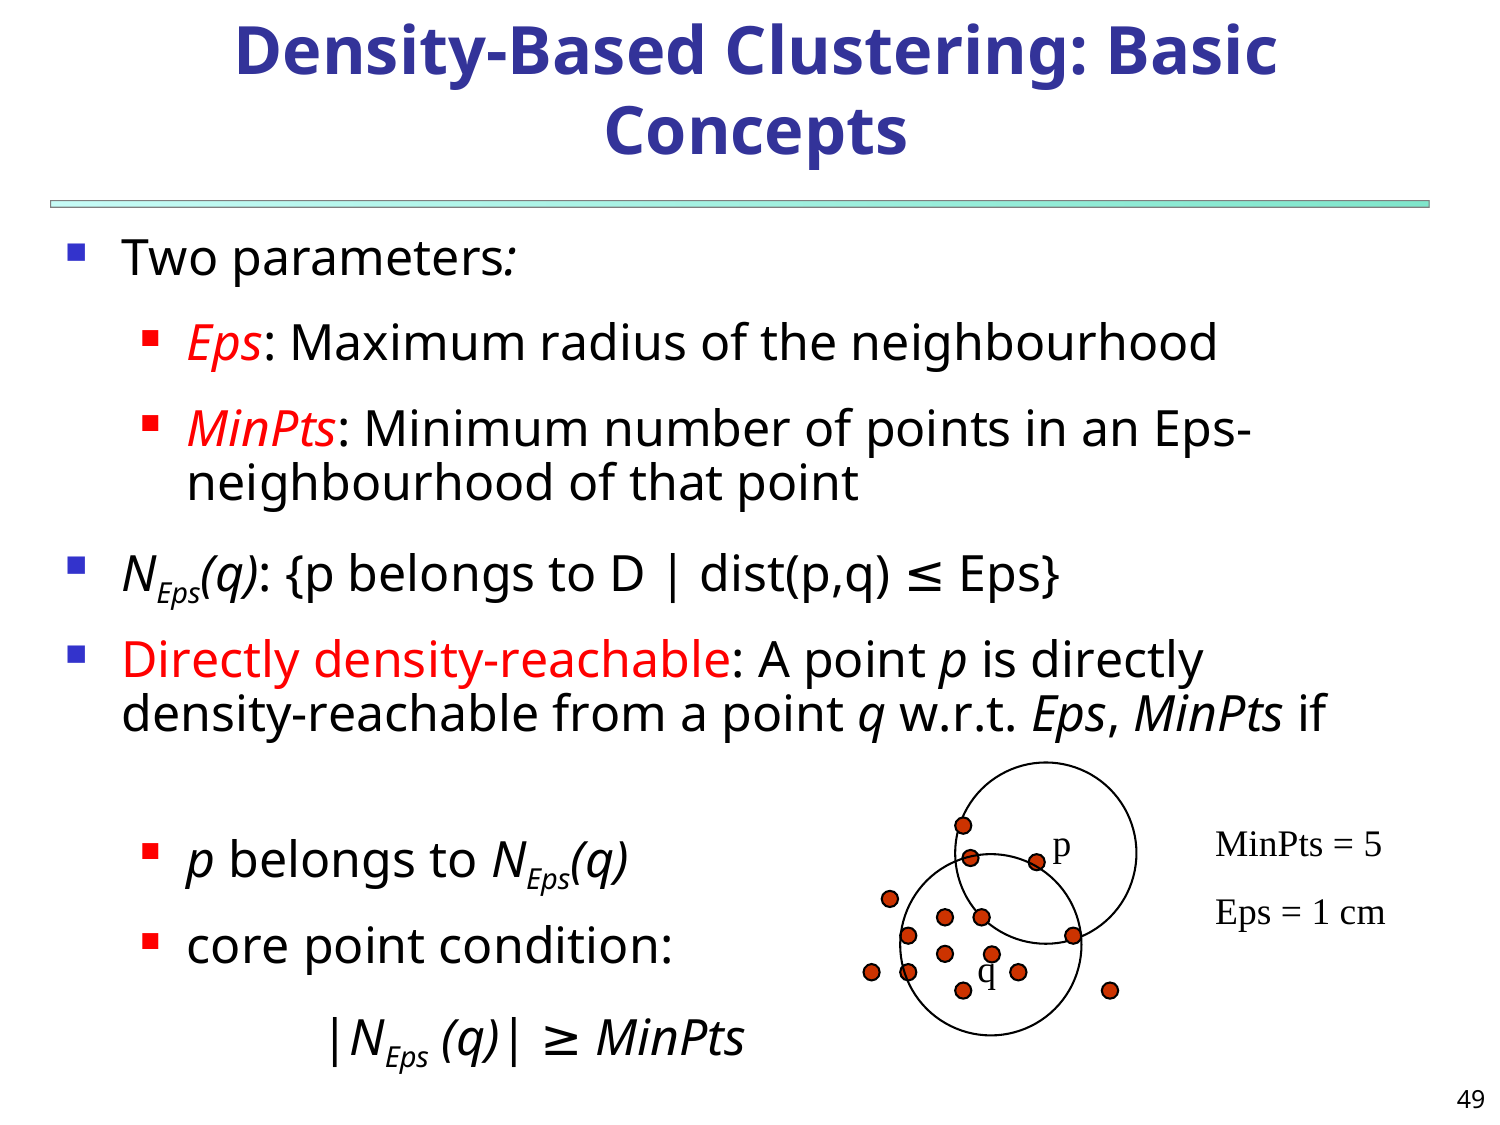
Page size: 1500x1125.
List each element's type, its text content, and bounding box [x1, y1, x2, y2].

text_box [900, 968, 905, 980]
text_box [936, 945, 954, 962]
text_box [1028, 854, 1037, 864]
text_box [1065, 927, 1080, 944]
text_box [983, 946, 1000, 963]
text_box [1029, 865, 1037, 871]
text_box [955, 817, 972, 834]
text_box 18 [1187, 1062, 1500, 1125]
text_box [936, 909, 954, 926]
title Density-Based Clustering: Basic Concepts [62, 0, 1450, 175]
text_box [863, 964, 880, 981]
text_box q [962, 937, 1025, 998]
text_box [973, 909, 990, 926]
text_box [904, 964, 917, 981]
text_box [902, 927, 917, 944]
text_box MinPts = 5 Eps = 1 cm [1200, 811, 1500, 940]
text_box [955, 982, 966, 999]
text_box [881, 890, 899, 908]
list Two parameters: Eps: Maximum radius of the neighbourhood MinPts: Minimum number of points in an Eps-neighbourhood of that point NEps(q): {p belongs to D | dist(p,q) ≤ Eps} Directly density-reachable: A point p is directly density-reachable from a point q w.r.t. Eps, MinPts if p belongs to NEps(q) core point condition: |NEps (q)| ≥ MinPts [49, 224, 1350, 1075]
text_box [1101, 982, 1119, 999]
text_box [962, 849, 978, 857]
text_box [962, 857, 979, 867]
text_box p [1037, 811, 1101, 872]
